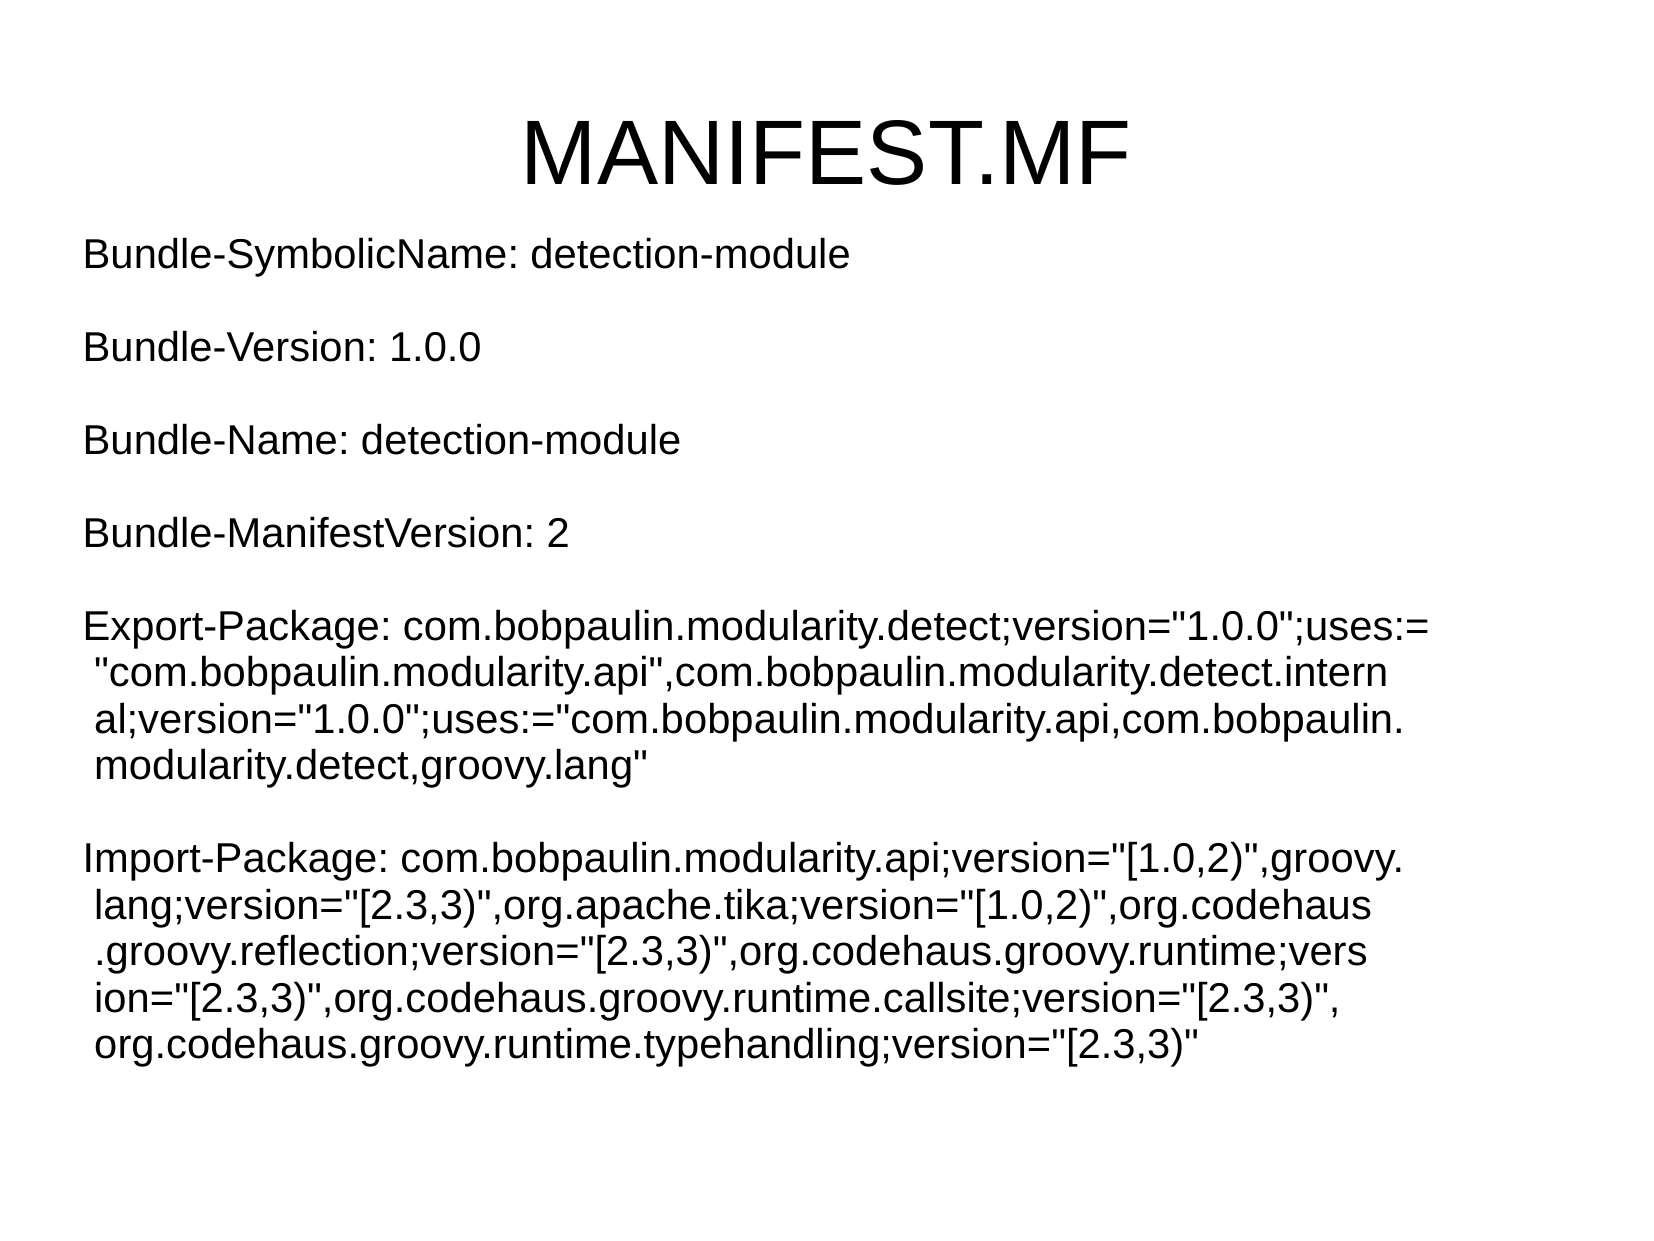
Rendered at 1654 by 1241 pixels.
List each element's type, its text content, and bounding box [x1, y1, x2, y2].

title MANIFEST.MF [82, 49, 1571, 230]
subtitle Bundle-SymbolicName: detection-module Bundle-Version: 1.0.0 Bundle-Name: detection-module Bundle-ManifestVersion: 2 Export-Package: com.bobpaulin.modularity.detect;version="1.0.0";uses:= "com.bobpaulin.modularity.api",com.bobpaulin.modularity.detect.intern al;version="1.0.0";uses:="com.bobpaulin.modularity.api,com.bobpaulin. modularity.detect,groovy.lang" Import-Package: com.bobpaulin.modularity.api;version="[1.0,2)",groovy. lang;version="[2.3,3)",org.apache.tika;version="[1.0,2)",org.codehaus .groovy.reflection;version="[2.3,3)",org.codehaus.groovy.runtime;vers ion="[2.3,3)",org.codehaus.groovy.runtime.callsite;version="[2.3,3)", org.codehaus.groovy.runtime.typehandling;version="[2.3,3)" [82, 230, 1571, 1068]
